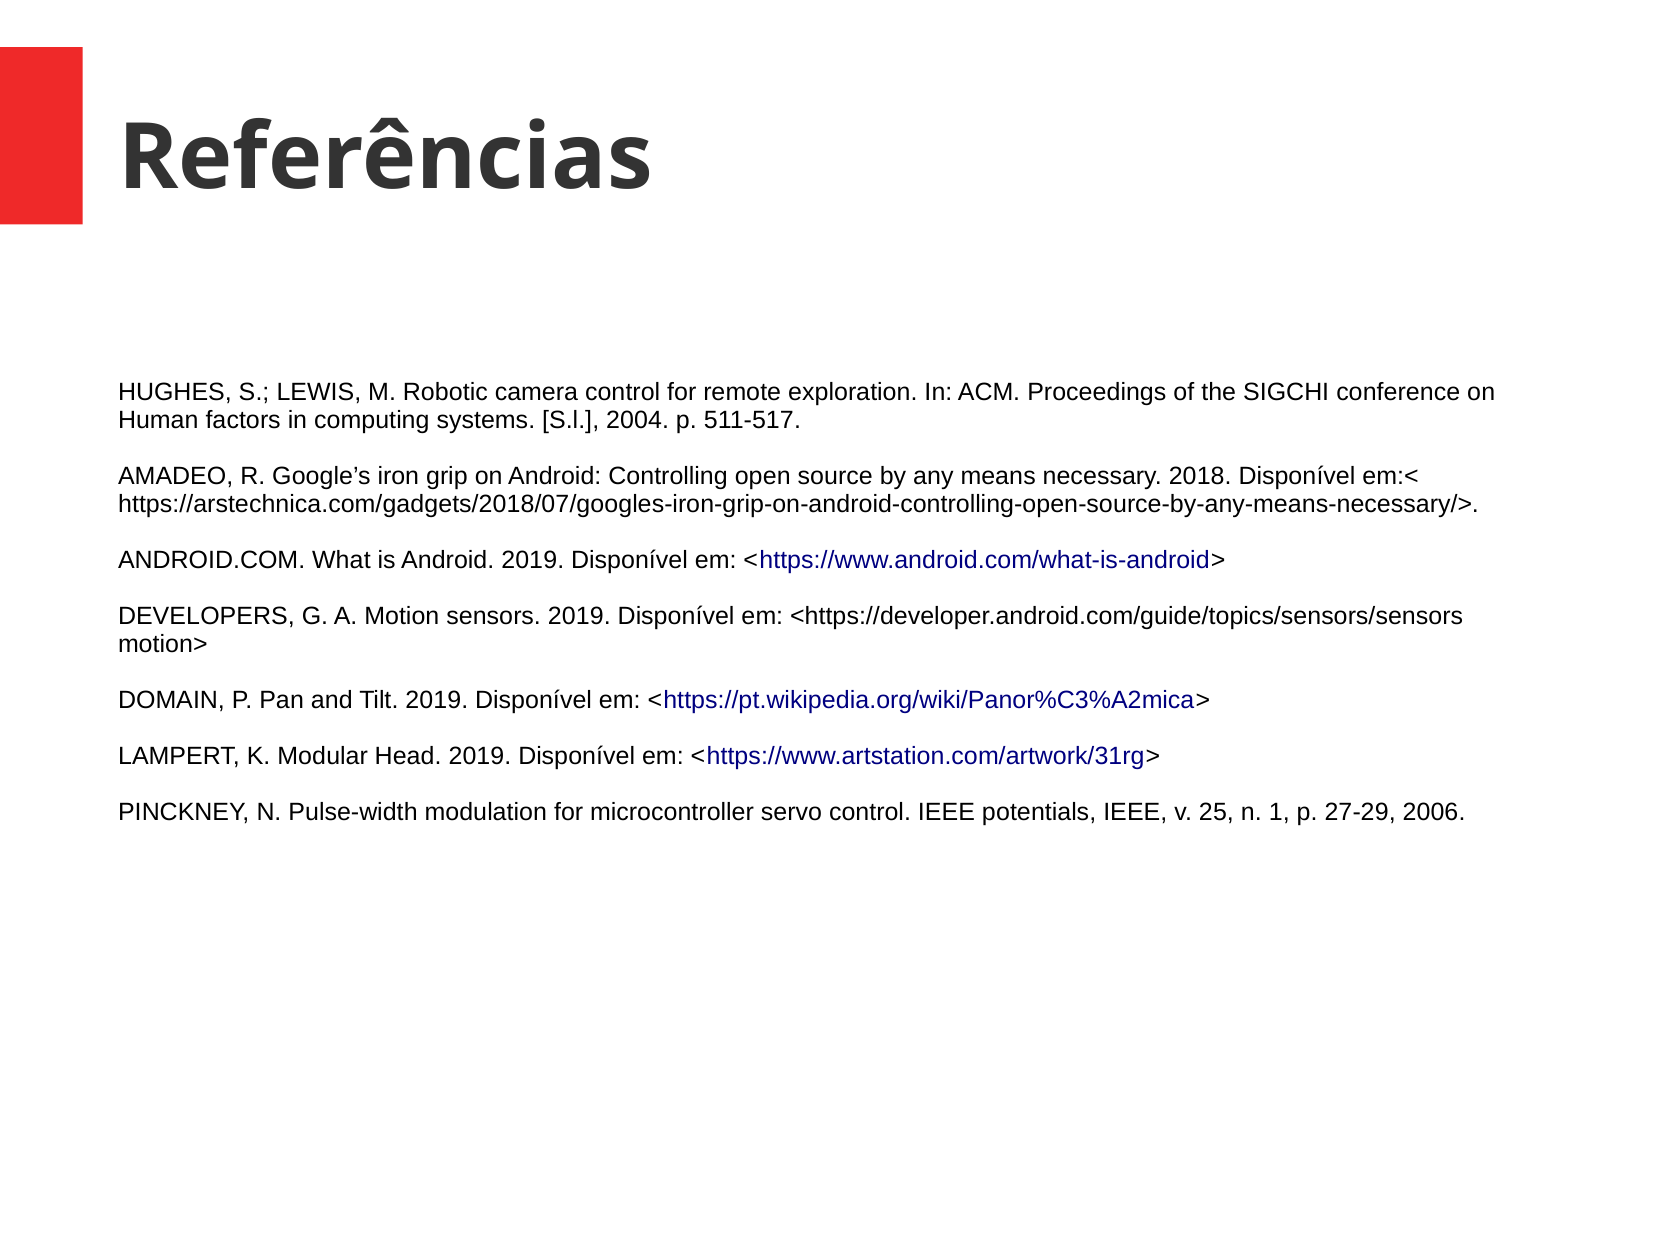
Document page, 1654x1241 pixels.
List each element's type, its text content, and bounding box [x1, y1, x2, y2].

subtitle HUGHES, S.; LEWIS, M. Robotic camera control for remote exploration. In: ACM. Proceedings of the SIGCHI conference on Human factors in computing systems. [S.l.], 2004. p. 511-517. AMADEO, R. Google’s iron grip on Android: Controlling open source by any means necessary. 2018. Disponível em:< https://arstechnica.com/gadgets/2018/07/googles-iron-grip-on-android-controlling-open-source-by-any-means-necessary/>. ANDROID.COM. What is Android. 2019. Disponível em: <https://www.android.com/what-is-android> DEVELOPERS, G. A. Motion sensors. 2019. Disponível em: <https://developer.android.com/guide/topics/sensors/sensors motion> DOMAIN, P. Pan and Tilt. 2019. Disponível em: <https://pt.wikipedia.org/wiki/Panor%C3%A2mica> LAMPERT, K. Modular Head. 2019. Disponível em: <https://www.artstation.com/artwork/31rg> PINCKNEY, N. Pulse-width modulation for microcontroller servo control. IEEE potentials, IEEE, v. 25, n. 1, p. 27-29, 2006. [118, 354, 1536, 1074]
title Referências [118, 49, 1571, 257]
